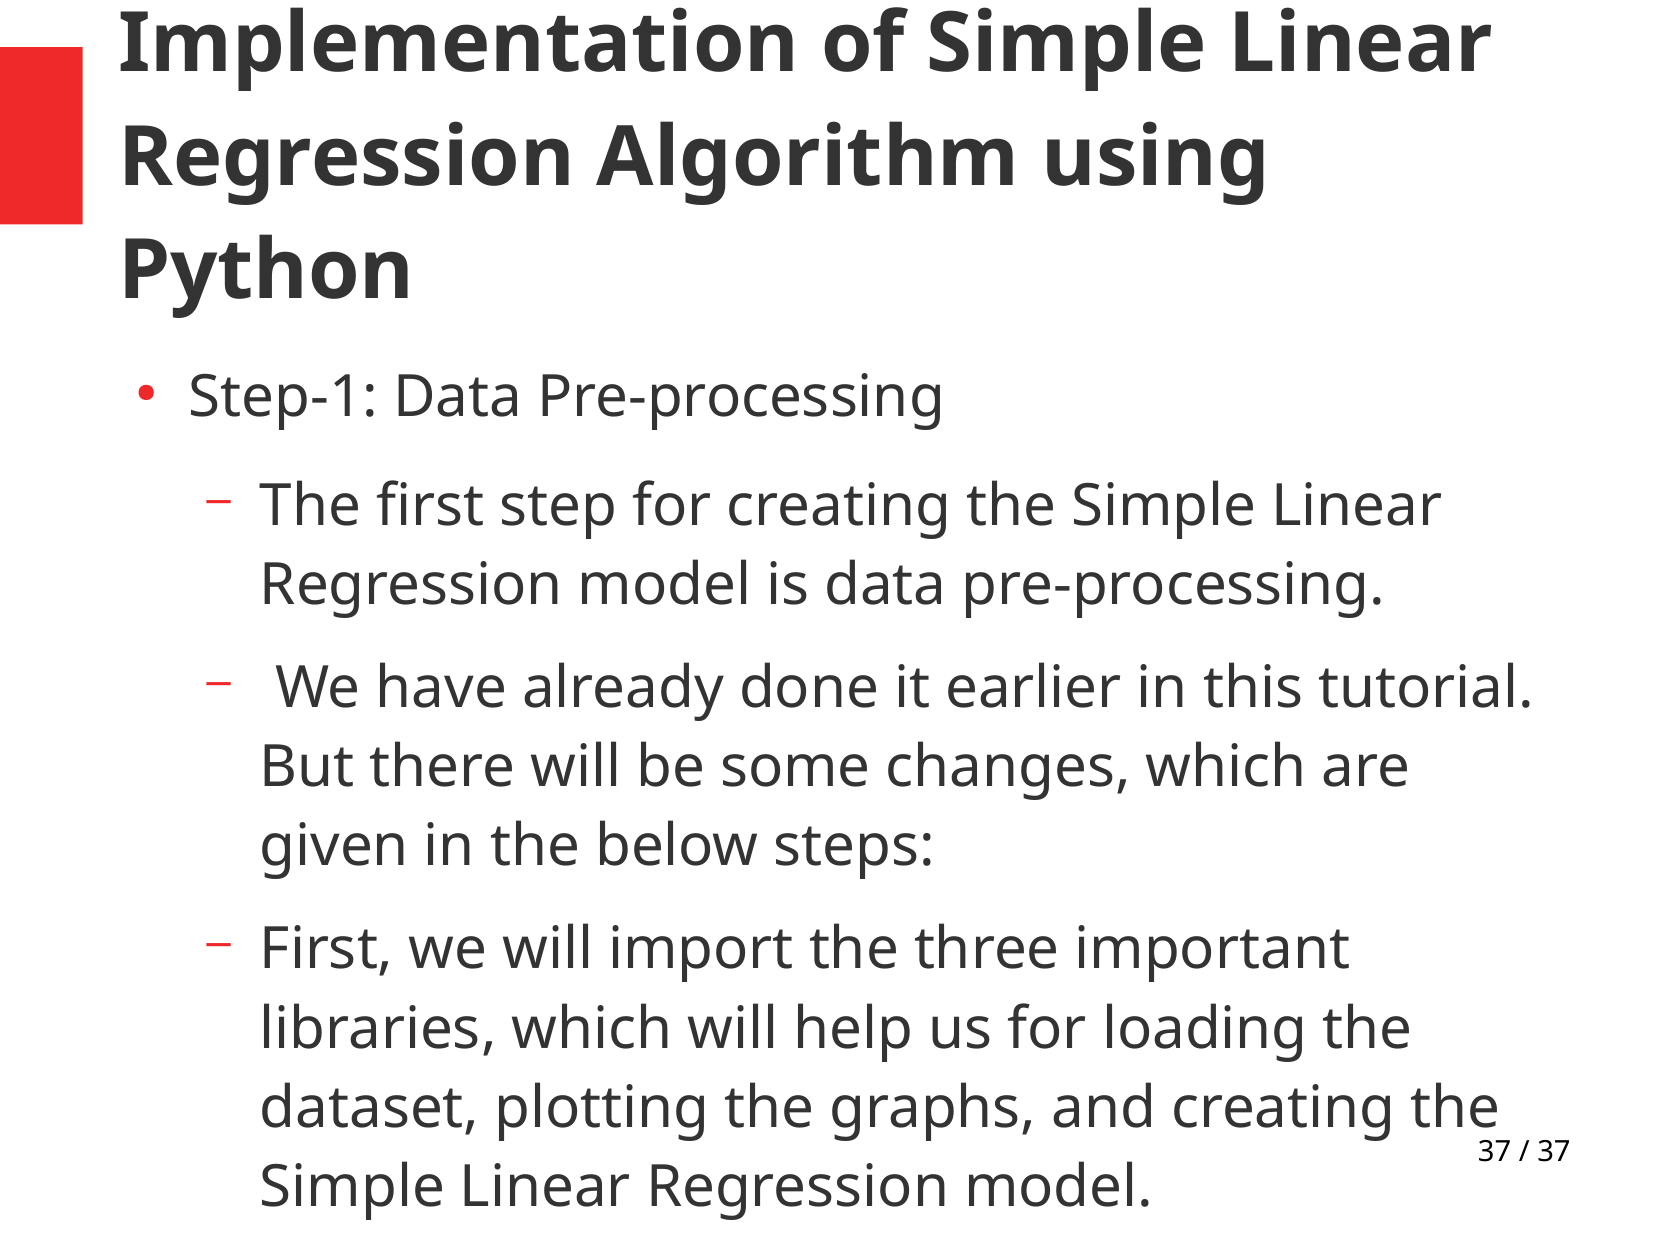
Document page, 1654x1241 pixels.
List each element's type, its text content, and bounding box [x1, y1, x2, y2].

title Implementation of Simple Linear Regression Algorithm using Python [118, 0, 1571, 323]
list Step-1: Data Pre-processing The first step for creating the Simple Linear Regression model is data pre-processing. We have already done it earlier in this tutorial. But there will be some changes, which are given in the below steps: First, we will import the three important libraries, which will help us for loading the dataset, plotting the graphs, and creating the Simple Linear Regression model. [118, 354, 1536, 1074]
